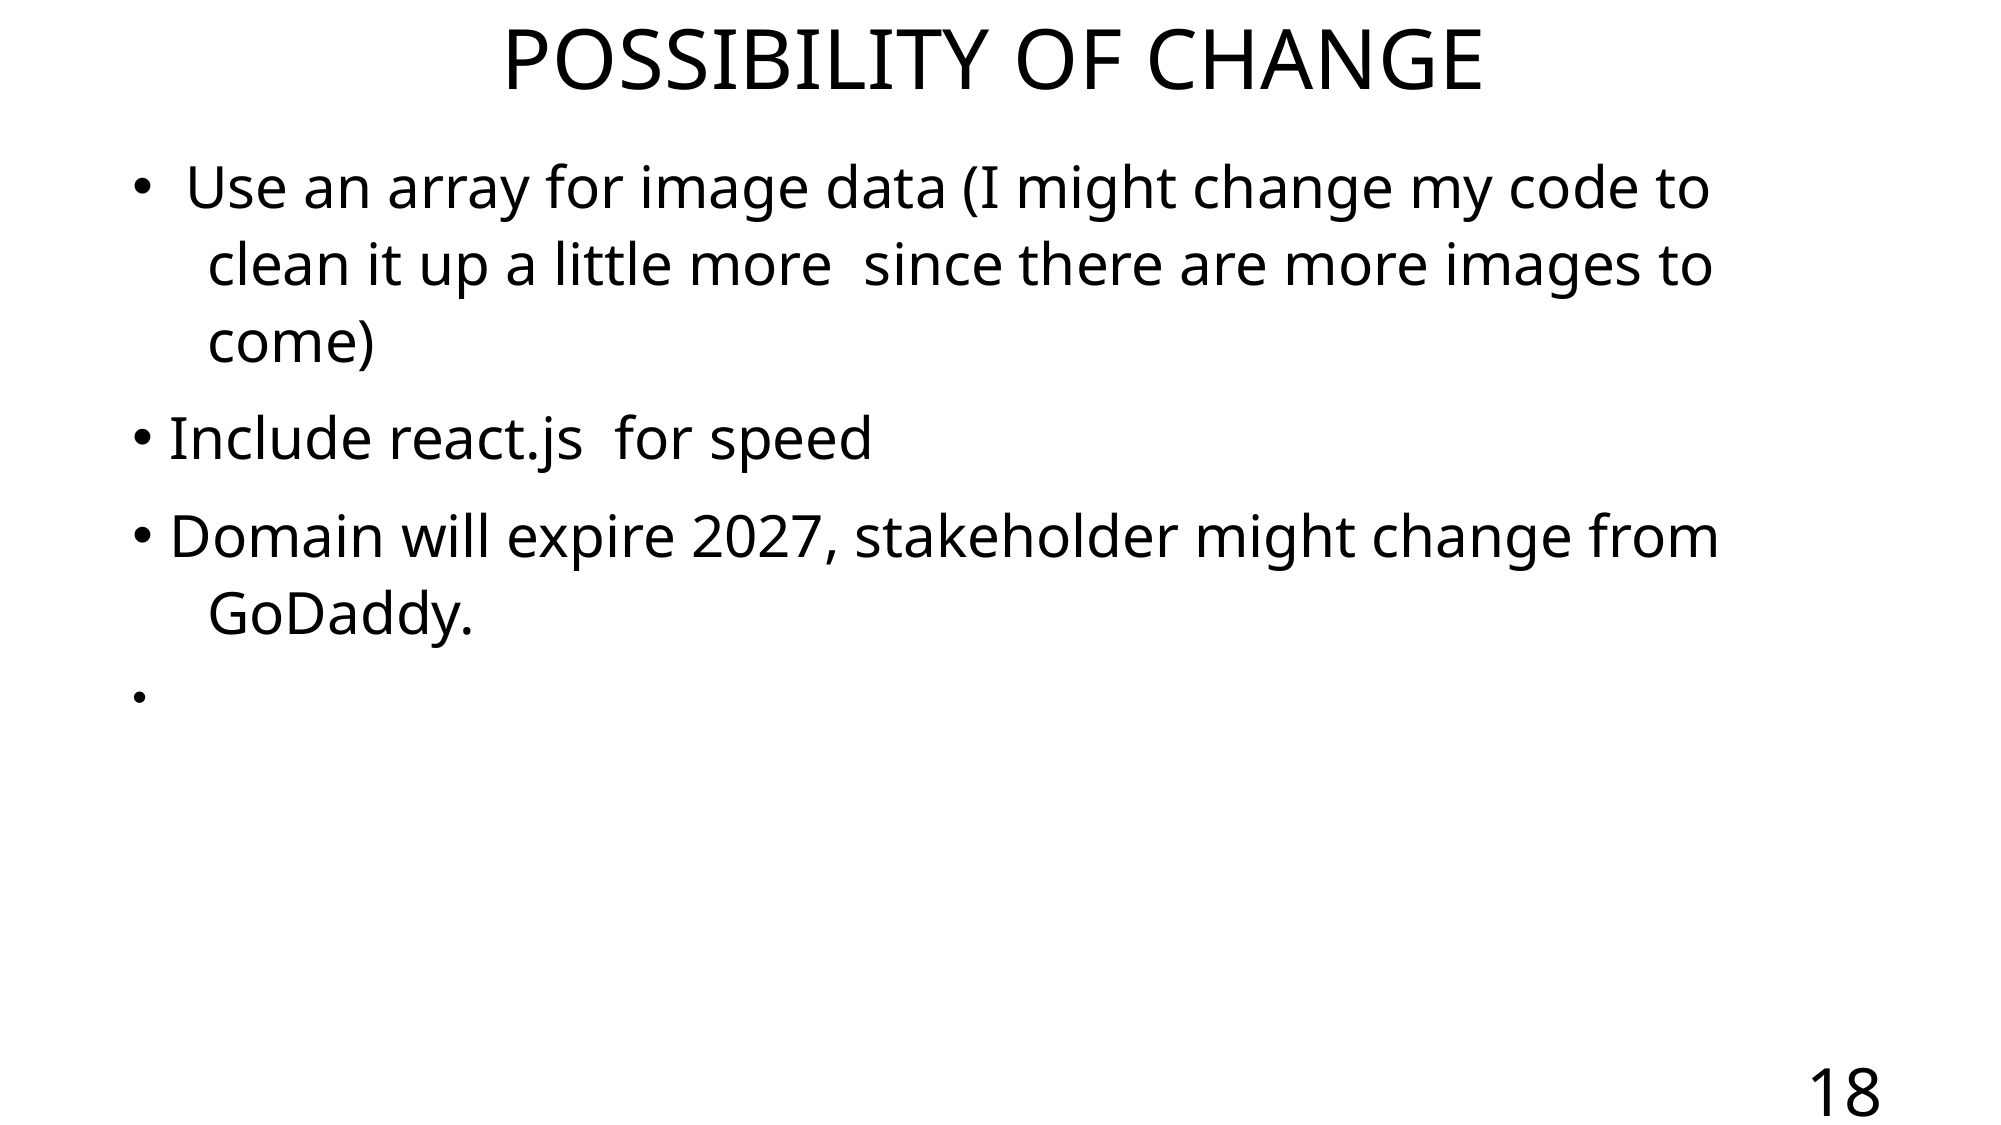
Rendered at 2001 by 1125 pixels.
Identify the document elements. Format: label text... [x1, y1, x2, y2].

title possibility OF Change [117, 0, 1872, 135]
slide_number 29 [1791, 1042, 1902, 1103]
list Use an array for image data (I might change my code to clean it up a little more since there are more images to come) Include react.js for speed Domain will expire 2027, stakeholder might change from GoDaddy. [117, 135, 1881, 691]
